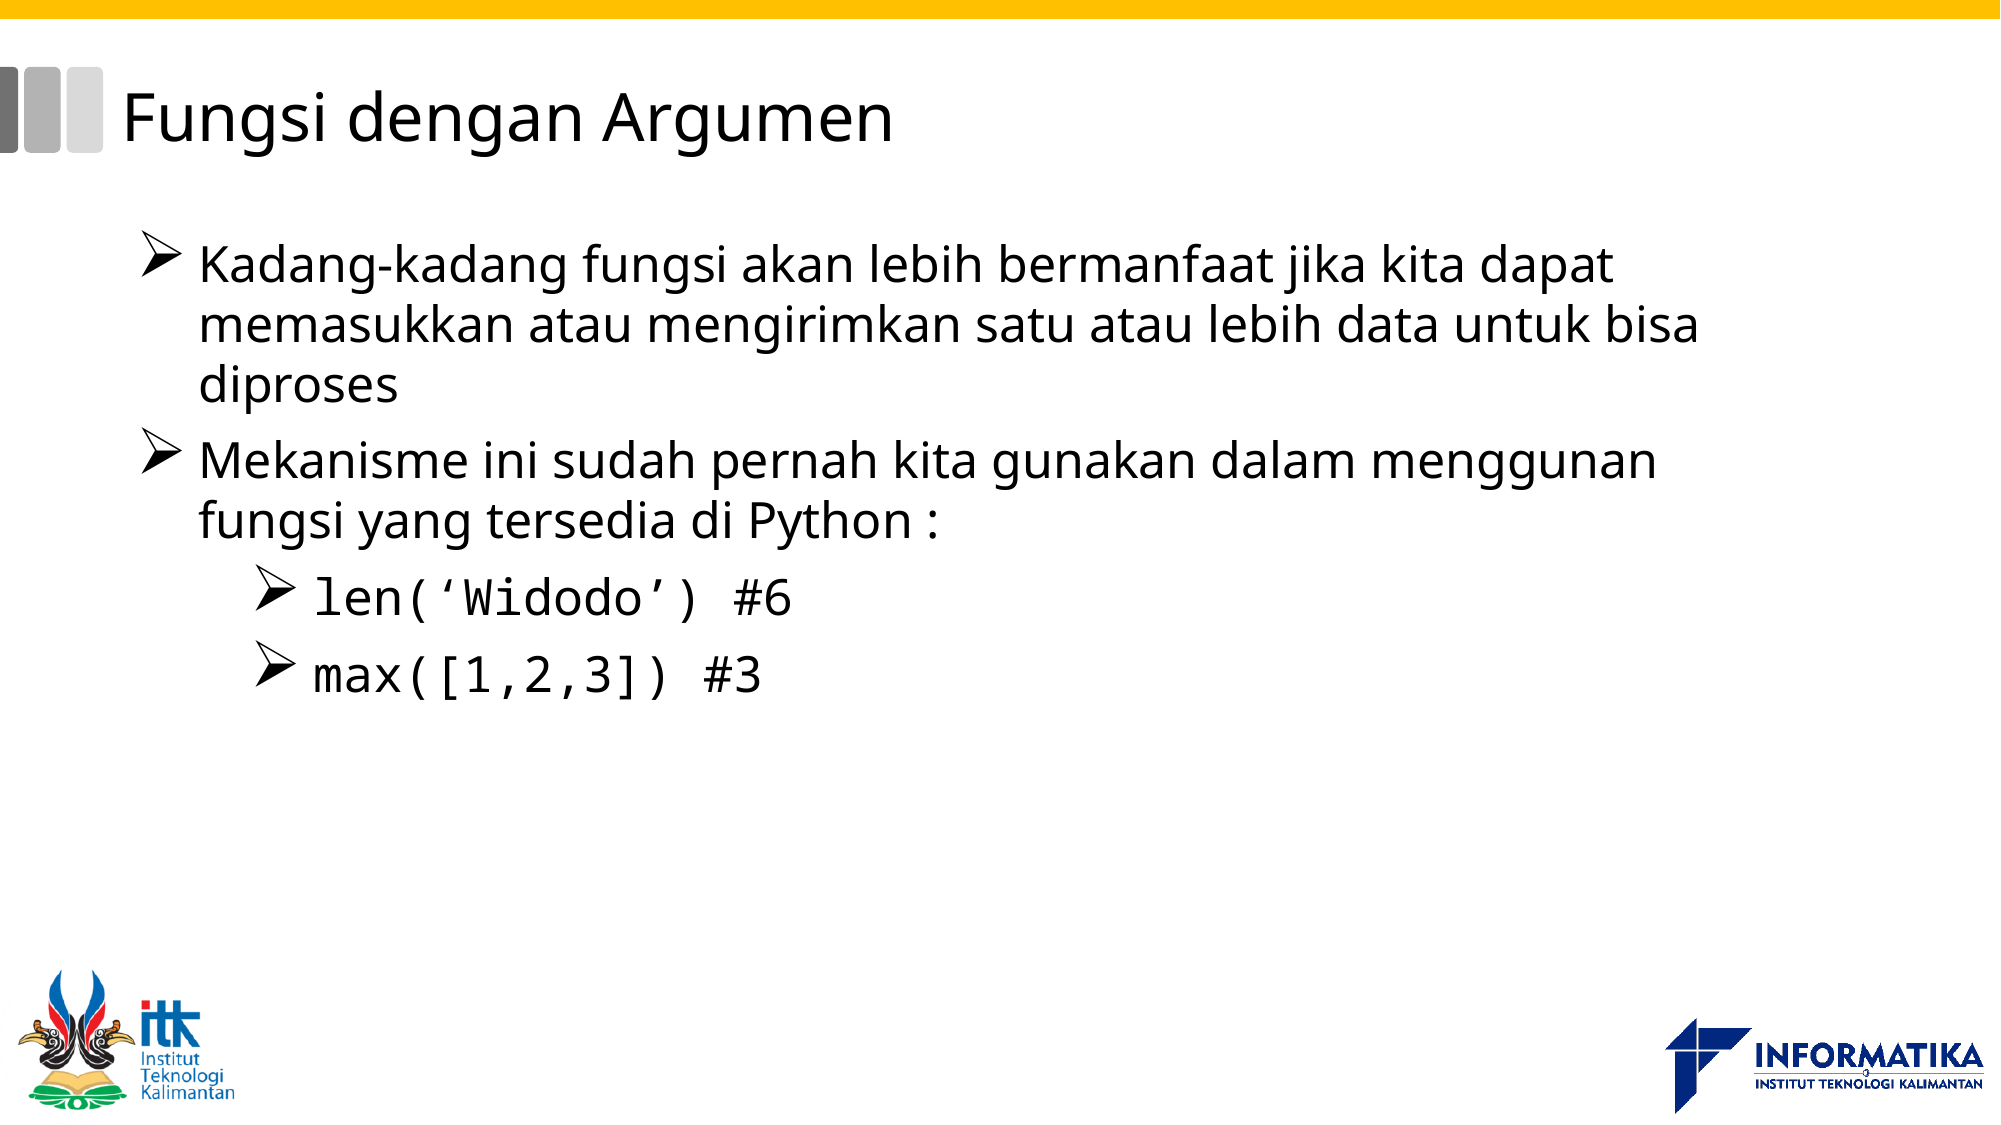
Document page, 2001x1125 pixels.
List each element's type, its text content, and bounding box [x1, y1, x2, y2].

picture [1664, 1017, 1984, 1114]
picture [0, 935, 253, 1125]
text_box Kadang-kadang fungsi akan lebih bermanfaat jika kita dapat memasukkan atau mengirimkan satu atau lebih data untuk bisa diproses Mekanisme ini sudah pernah kita gunakan dalam menggunan fungsi yang tersedia di Python : len(‘Widodo’) #6 max([1,2,3]) #3 [121, 224, 1807, 787]
title Fungsi dengan Argumen [101, 64, 1827, 183]
text_box [0, 0, 2000, 19]
